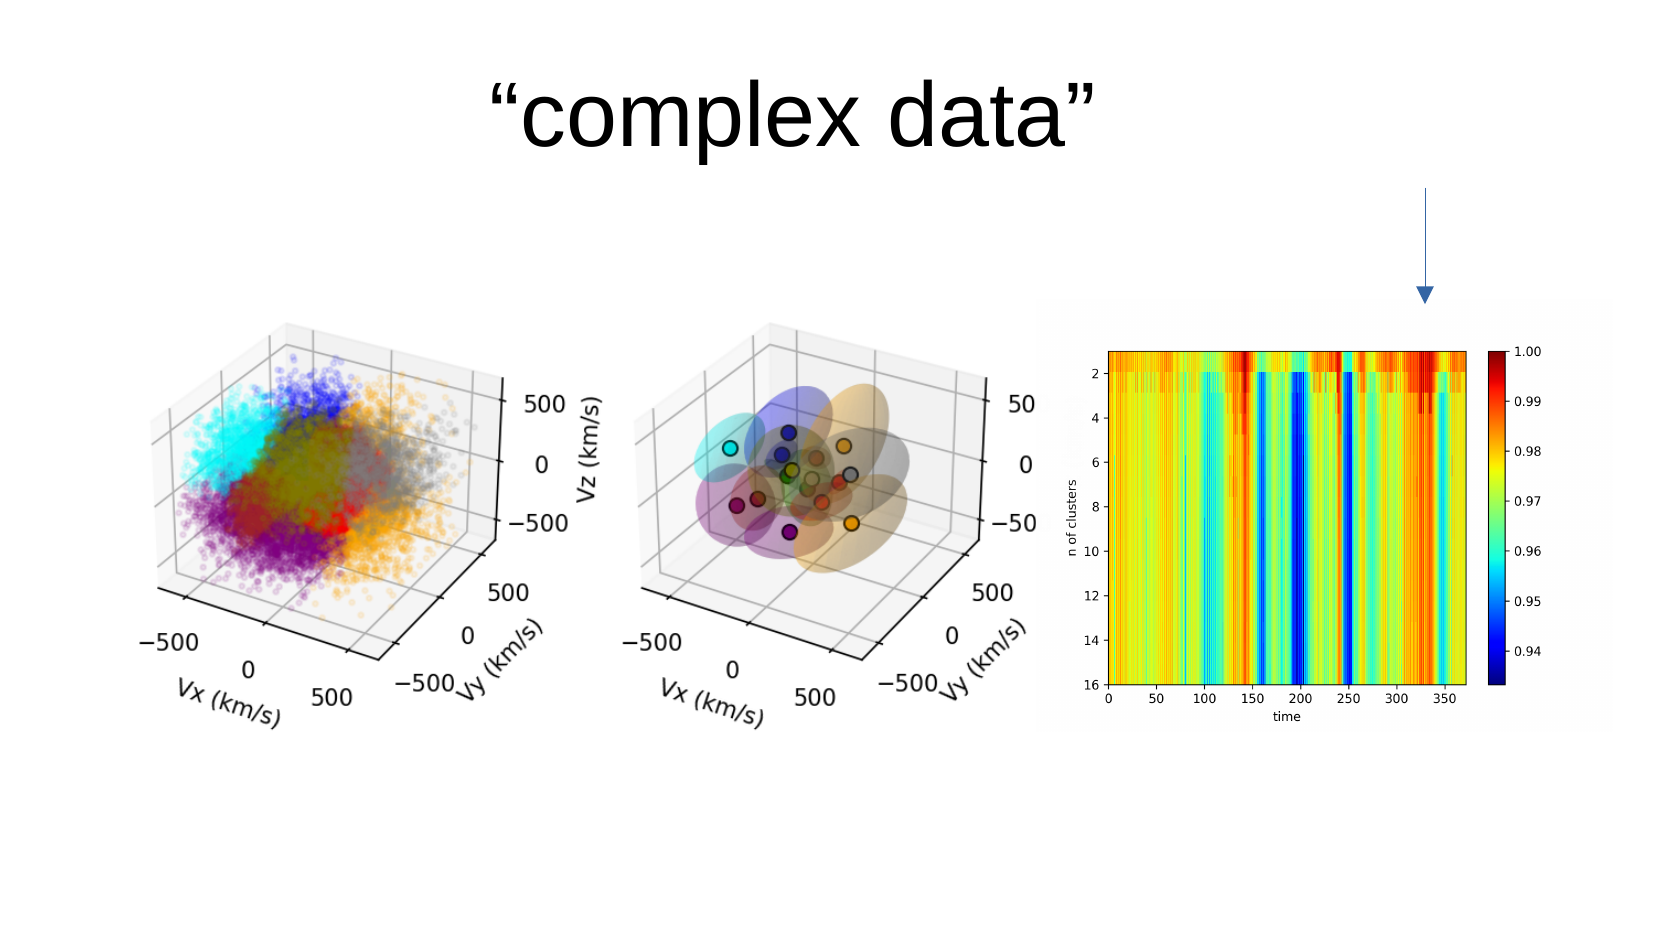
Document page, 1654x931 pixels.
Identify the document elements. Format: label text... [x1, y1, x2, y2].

title “complex data” [49, 37, 1538, 193]
picture [37, 262, 1613, 826]
